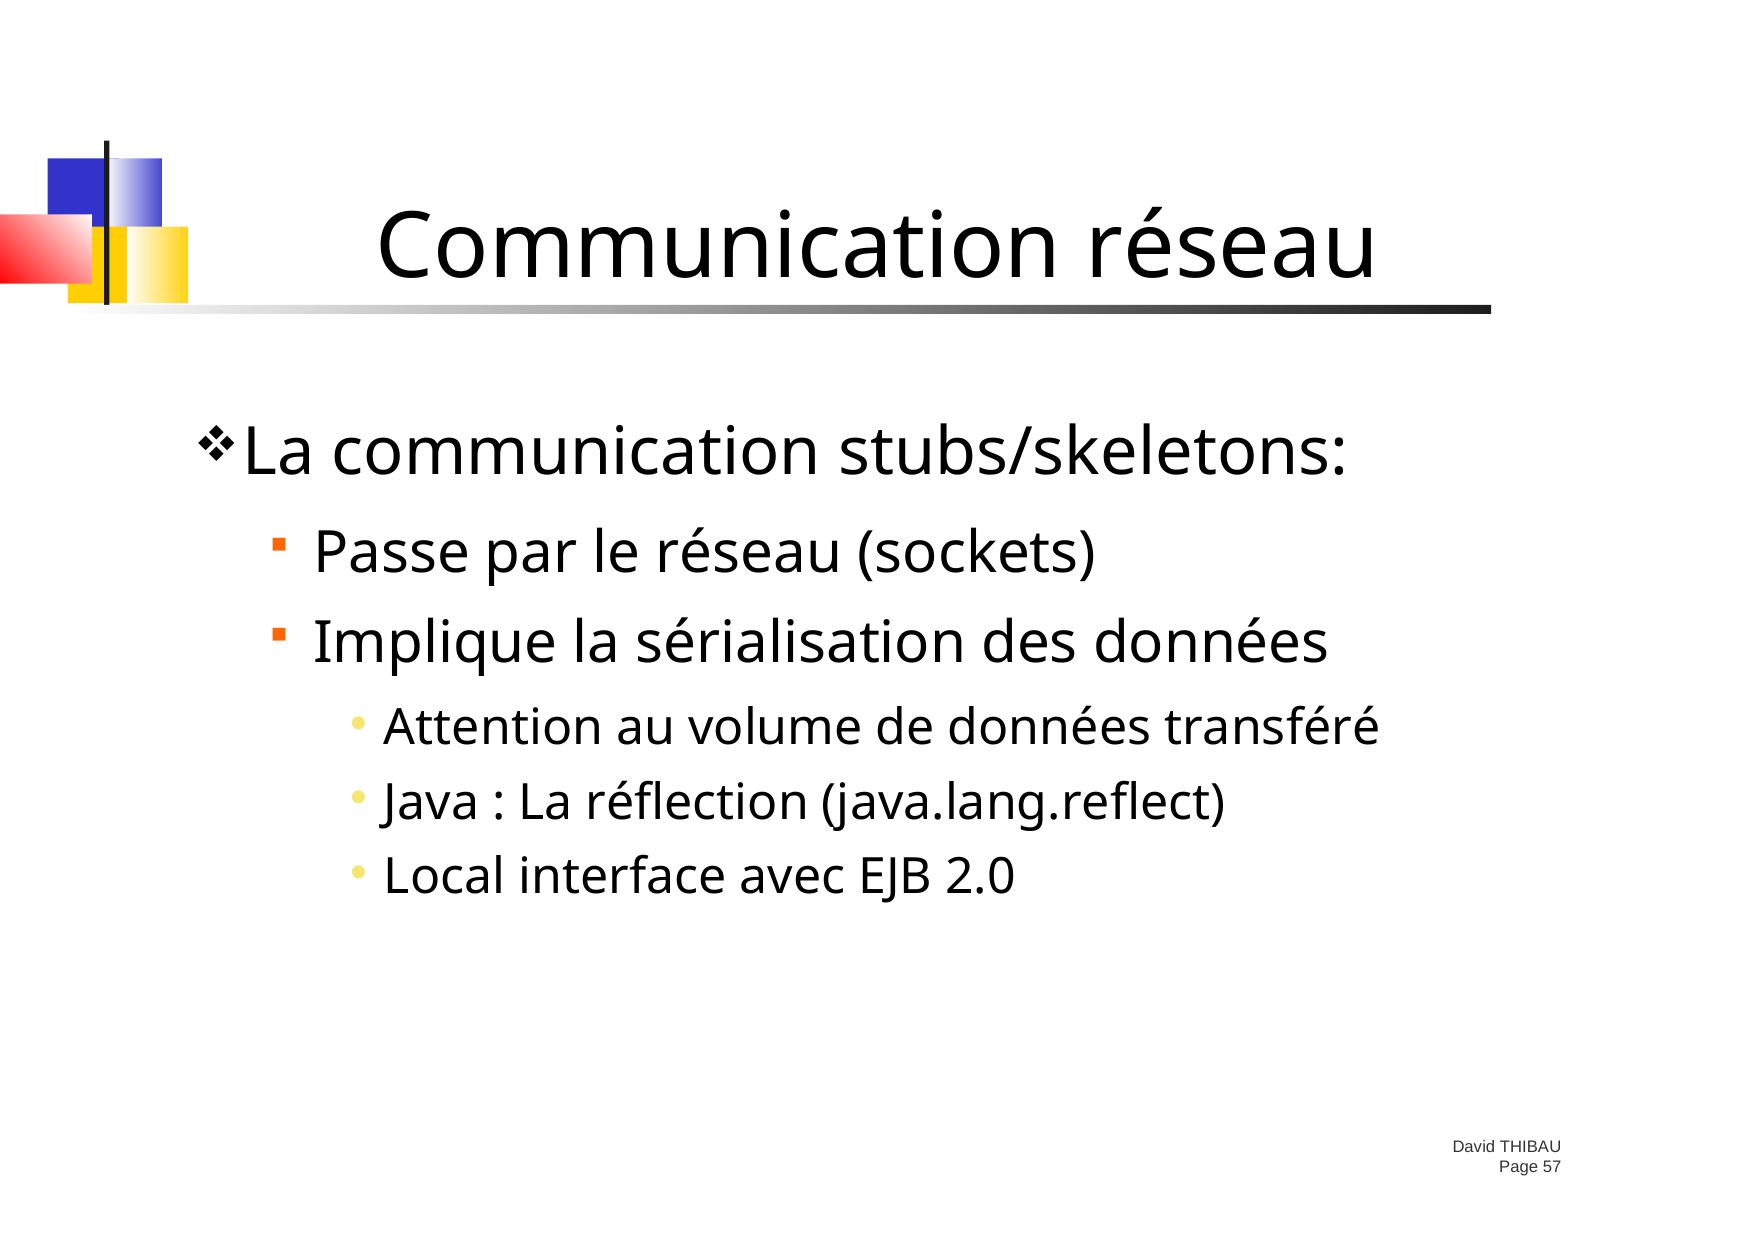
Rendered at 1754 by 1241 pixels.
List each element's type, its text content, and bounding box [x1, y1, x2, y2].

title Communication réseau [179, 152, 1577, 340]
list La communication stubs/skeletons: Passe par le réseau (sockets) Implique la sérialisation des données Attention au volume de données transféré Java : La réflection (java.lang.reflect) Local interface avec EJB 2.0 [177, 413, 1574, 1120]
